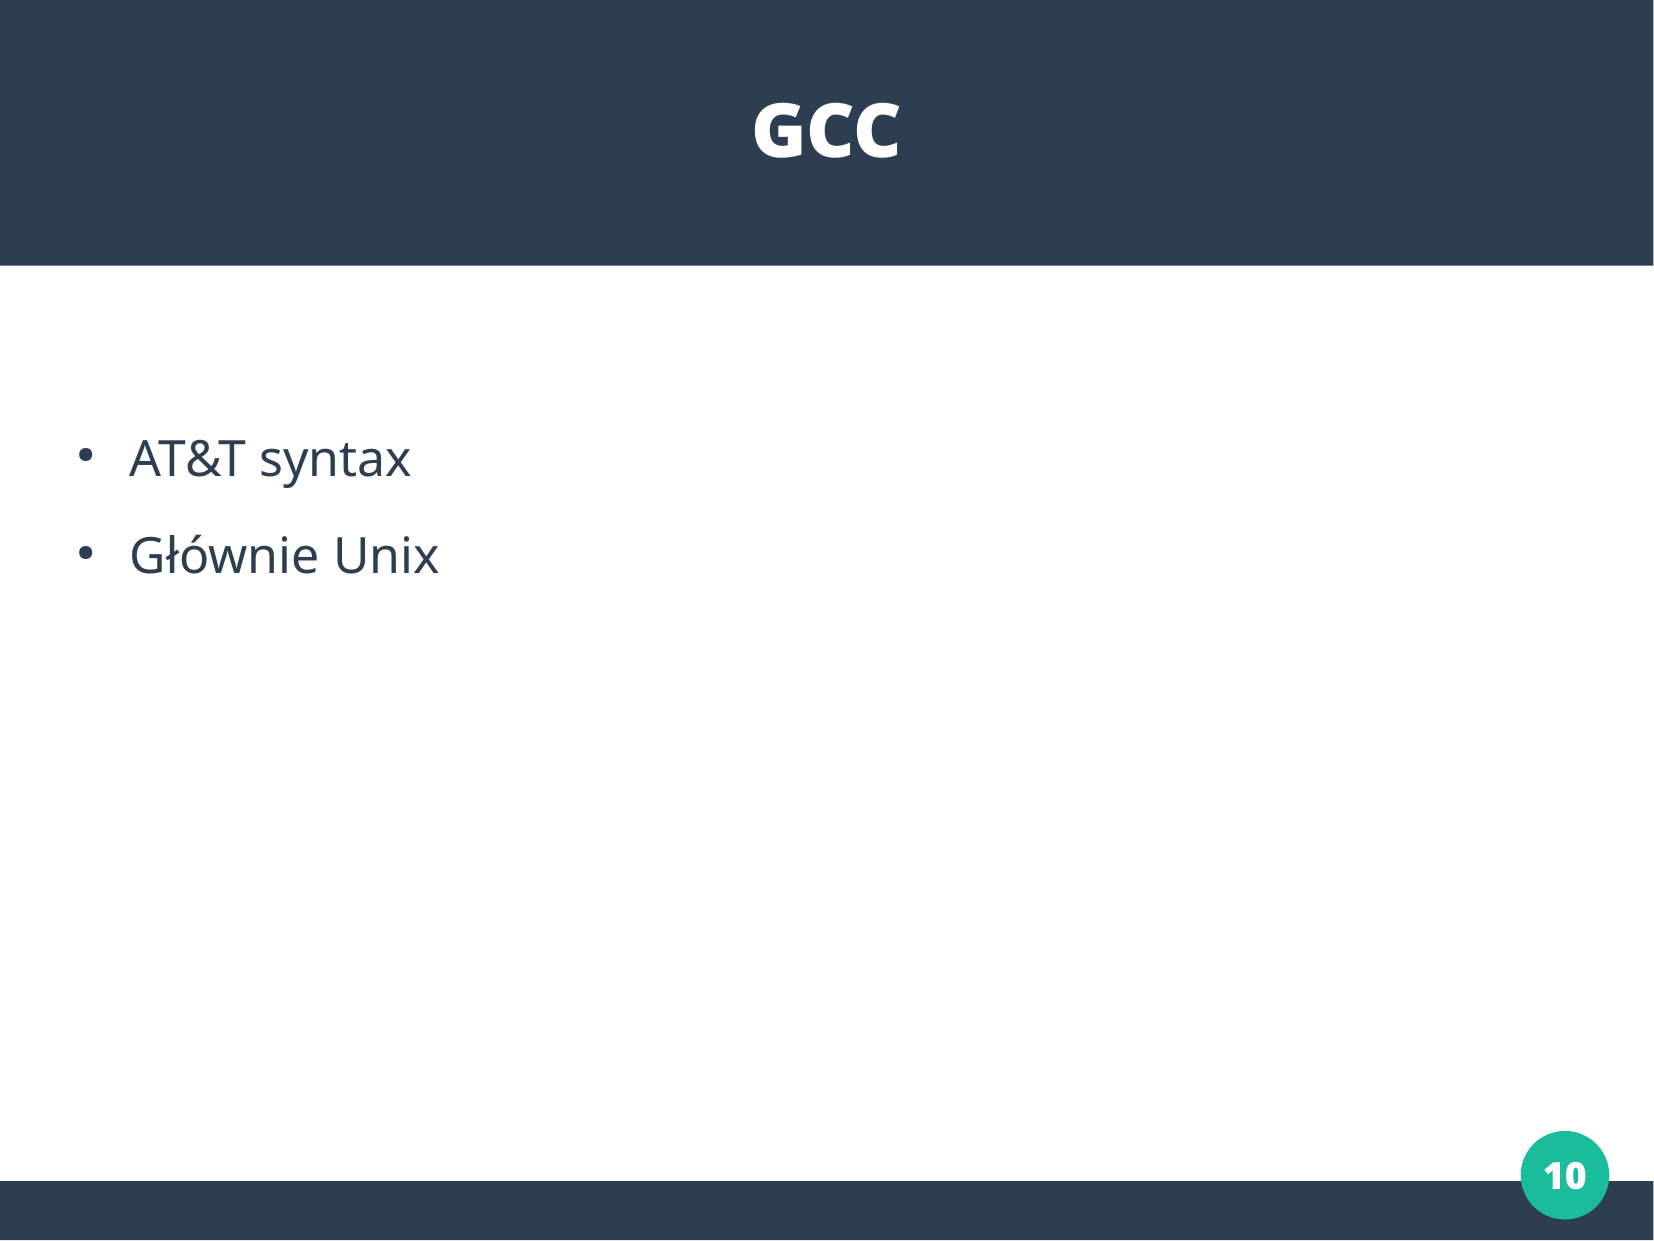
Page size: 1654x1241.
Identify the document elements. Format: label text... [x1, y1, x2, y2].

list AT&T syntax Głównie Unix [59, 324, 1595, 1152]
title GCC [59, 49, 1595, 207]
